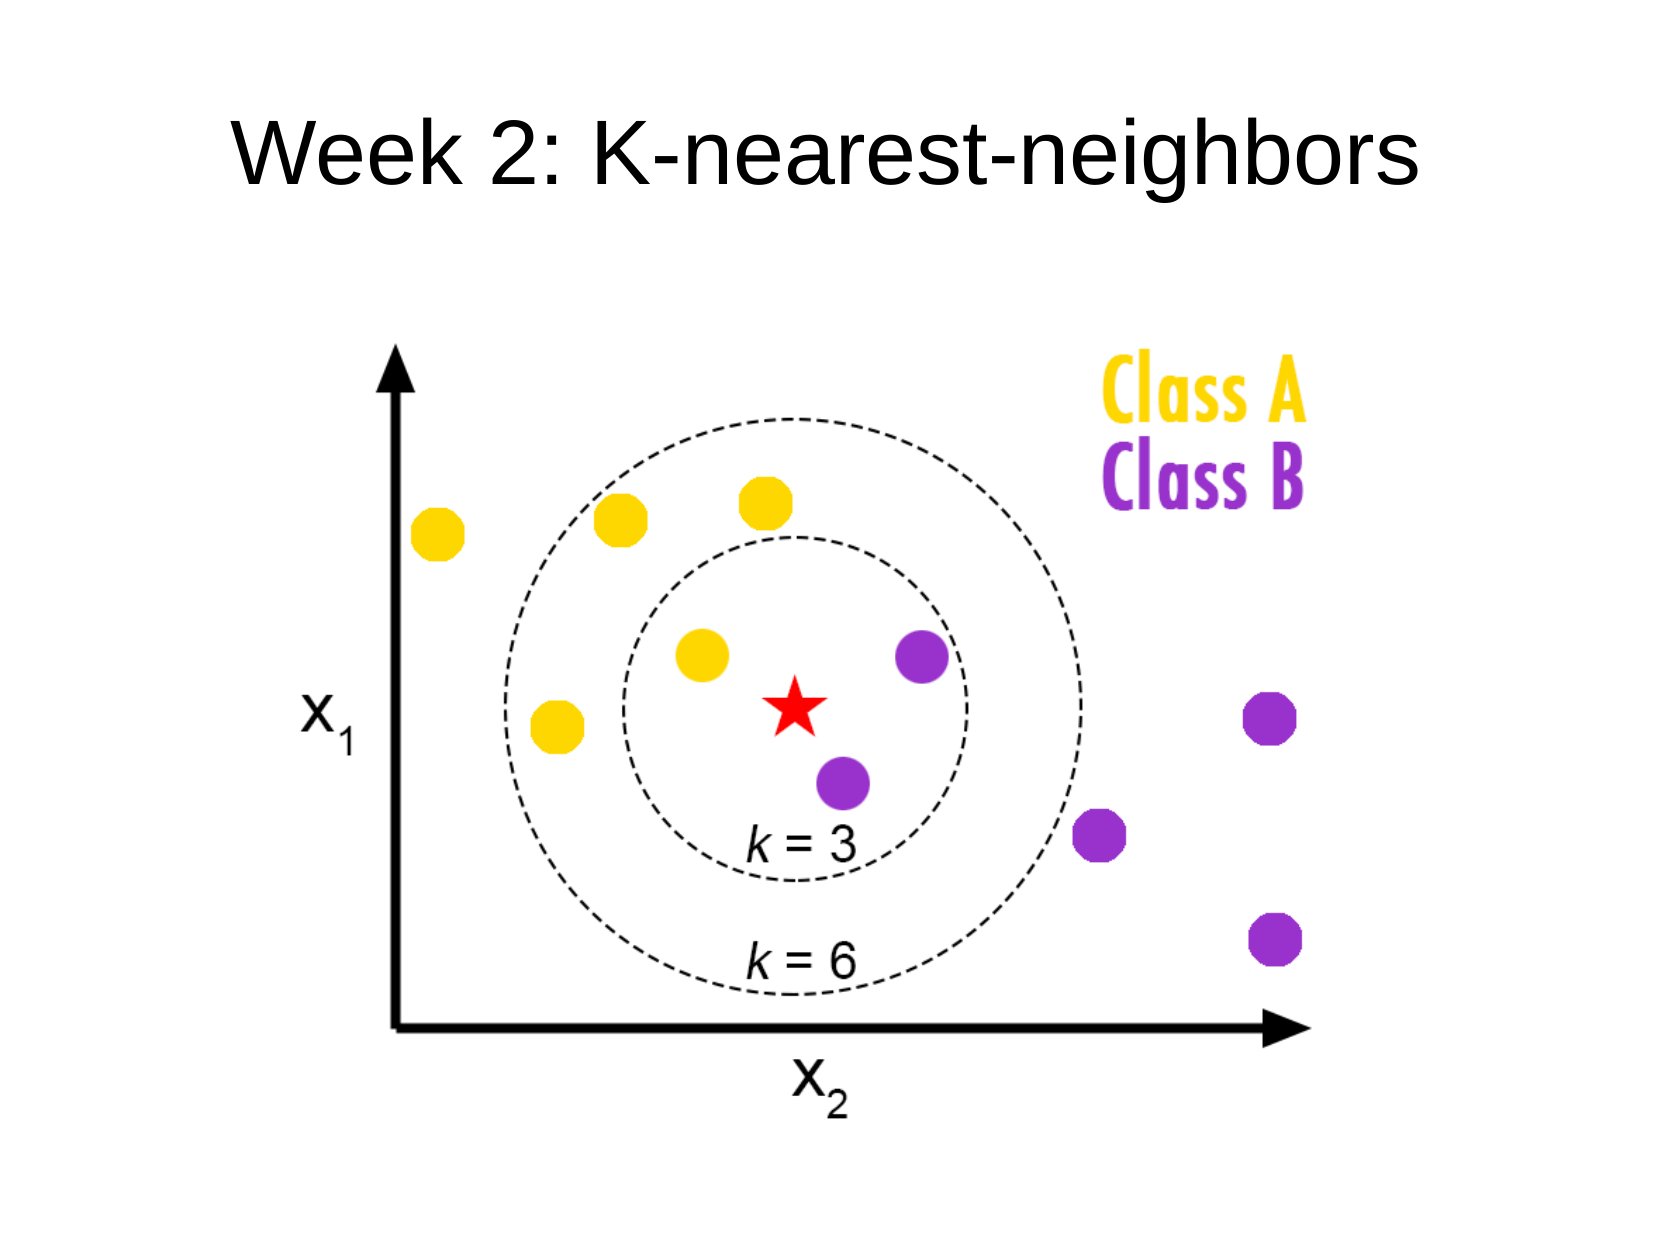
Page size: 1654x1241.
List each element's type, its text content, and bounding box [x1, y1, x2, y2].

title Week 2: K-nearest-neighbors [82, 49, 1571, 257]
picture [255, 290, 1381, 1134]
